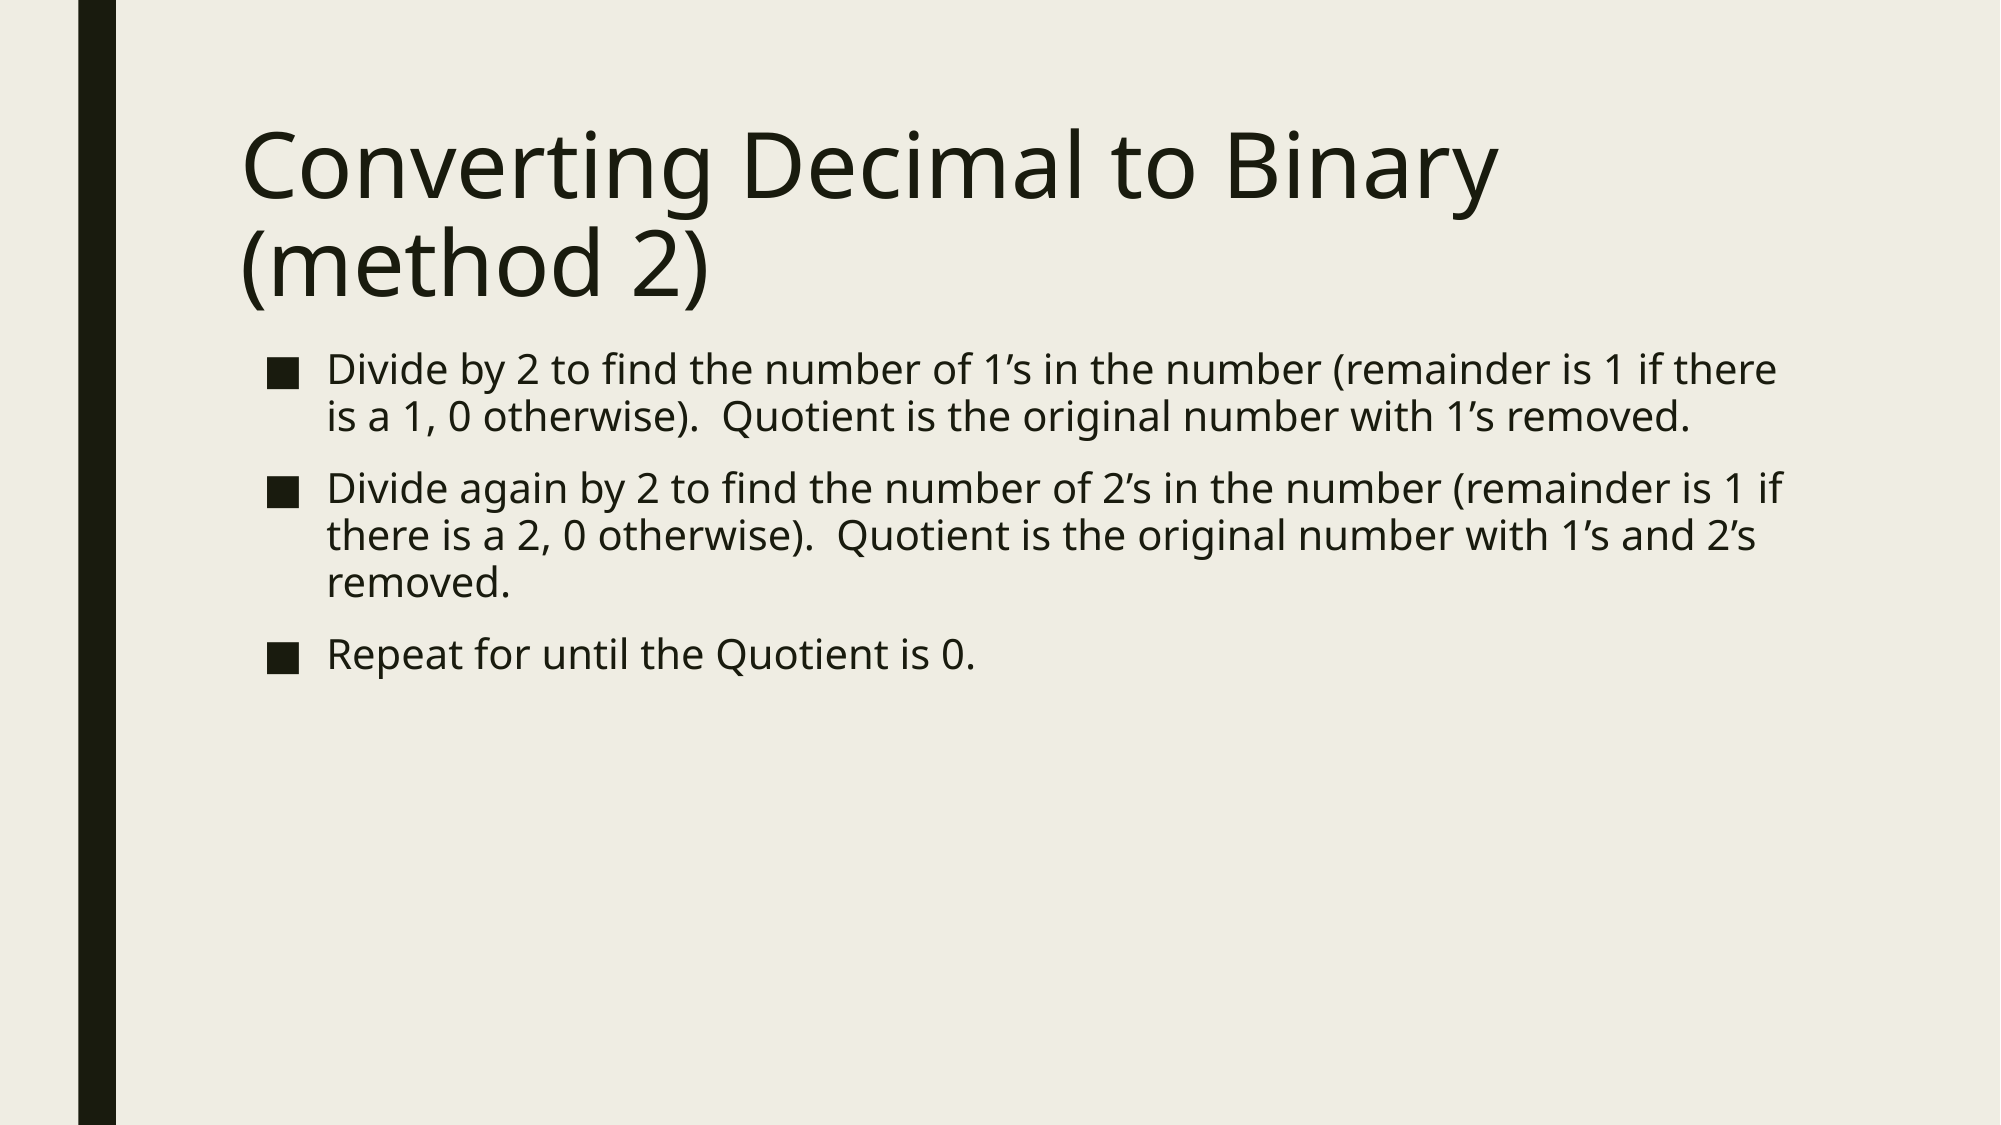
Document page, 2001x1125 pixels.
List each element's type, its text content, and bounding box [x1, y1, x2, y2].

title Converting Decimal to Binary (method 2) [225, 112, 1800, 357]
list Divide by 2 to find the number of 1’s in the number (remainder is 1 if there is a 1, 0 otherwise). Quotient is the original number with 1’s removed. Divide again by 2 to find the number of 2’s in the number (remainder is 1 if there is a 2, 0 otherwise). Quotient is the original number with 1’s and 2’s removed. Repeat for until the Quotient is 0. [248, 339, 1824, 927]
